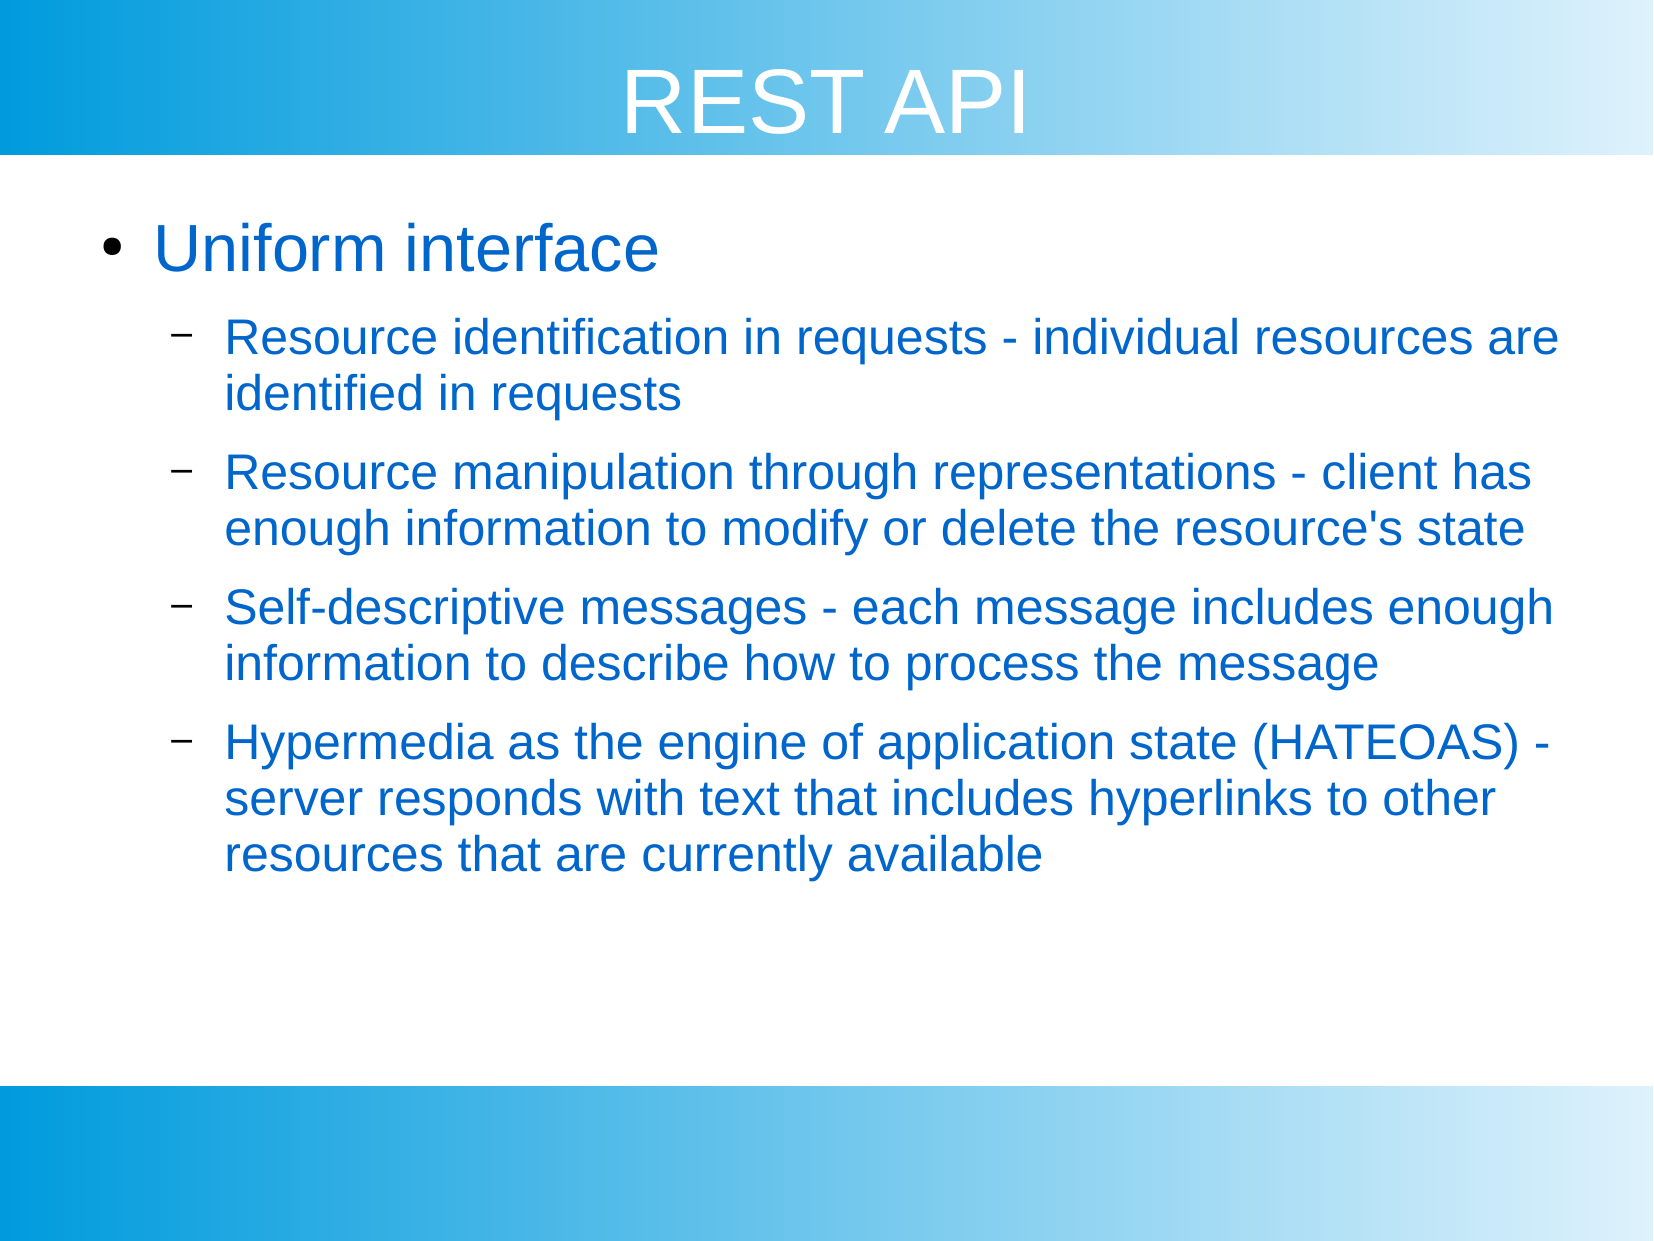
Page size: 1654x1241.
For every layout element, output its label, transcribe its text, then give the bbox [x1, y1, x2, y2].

title REST API [82, 49, 1571, 155]
list Uniform interface Resource identification in requests - individual resources are identified in requests Resource manipulation through representations - client has enough information to modify or delete the resource's state Self-descriptive messages - each message includes enough information to describe how to process the message Hypermedia as the engine of application state (HATEOAS) - server responds with text that includes hyperlinks to other resources that are currently available [82, 210, 1571, 1066]
